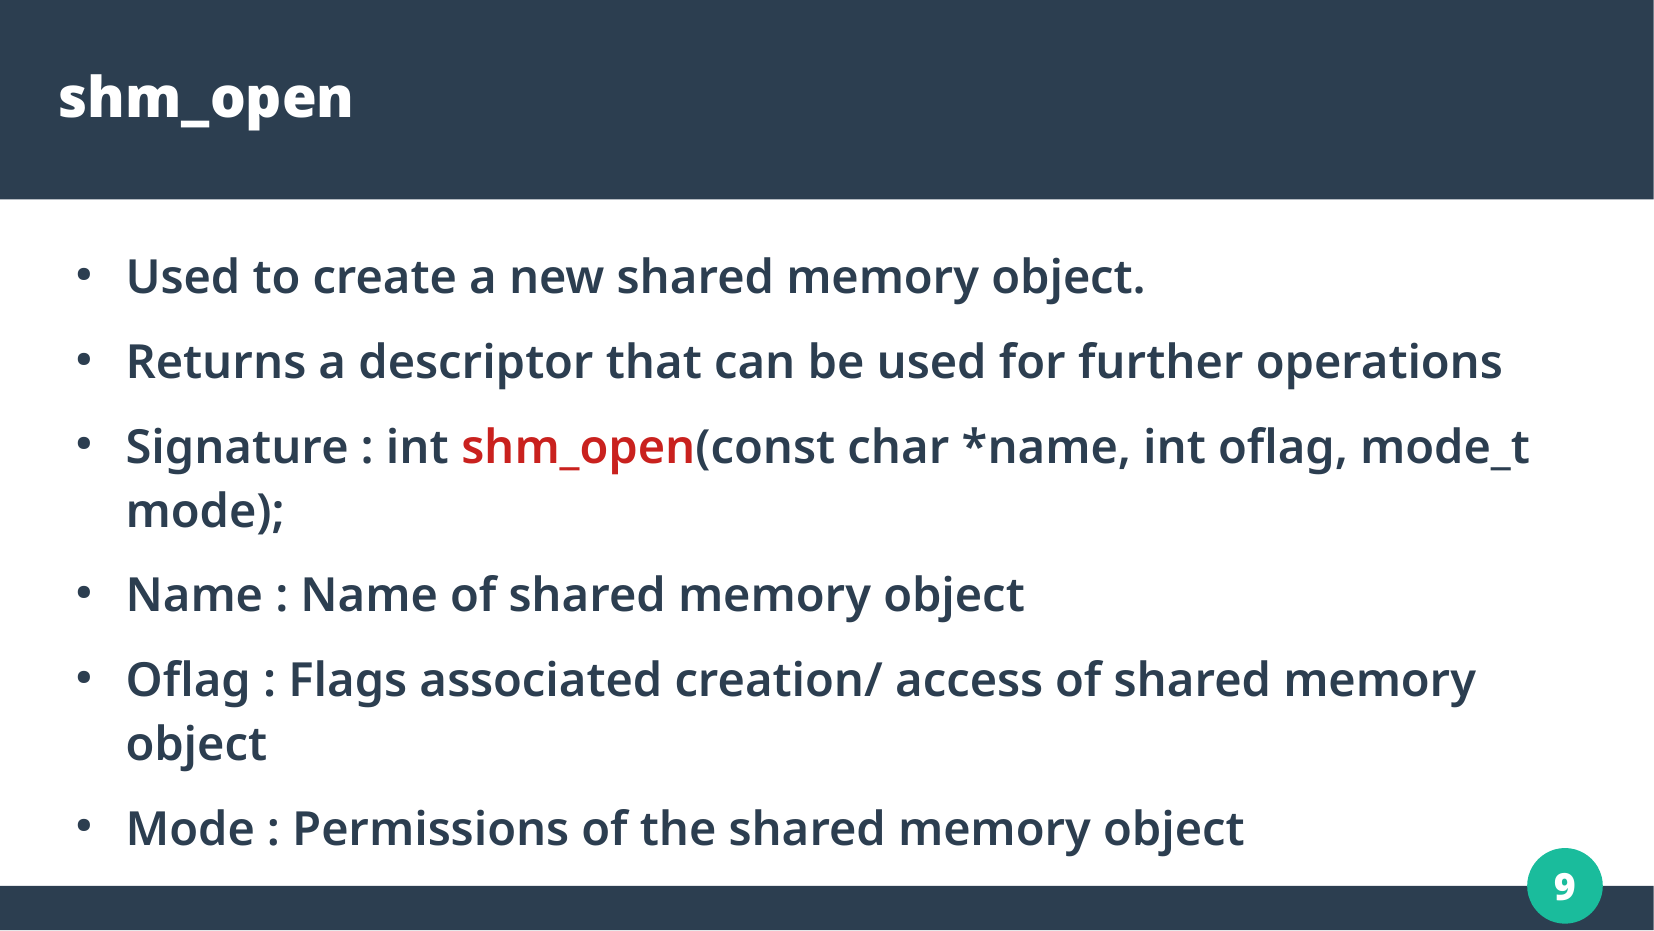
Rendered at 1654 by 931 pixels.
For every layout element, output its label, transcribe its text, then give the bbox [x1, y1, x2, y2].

list Used to create a new shared memory object. Returns a descriptor that can be used for further operations Signature : int shm_open(const char *name, int oflag, mode_t mode); Name : Name of shared memory object Oflag : Flags associated creation/ access of shared memory object Mode : Permissions of the shared memory object [59, 243, 1595, 864]
title shm_open [59, 37, 1595, 155]
